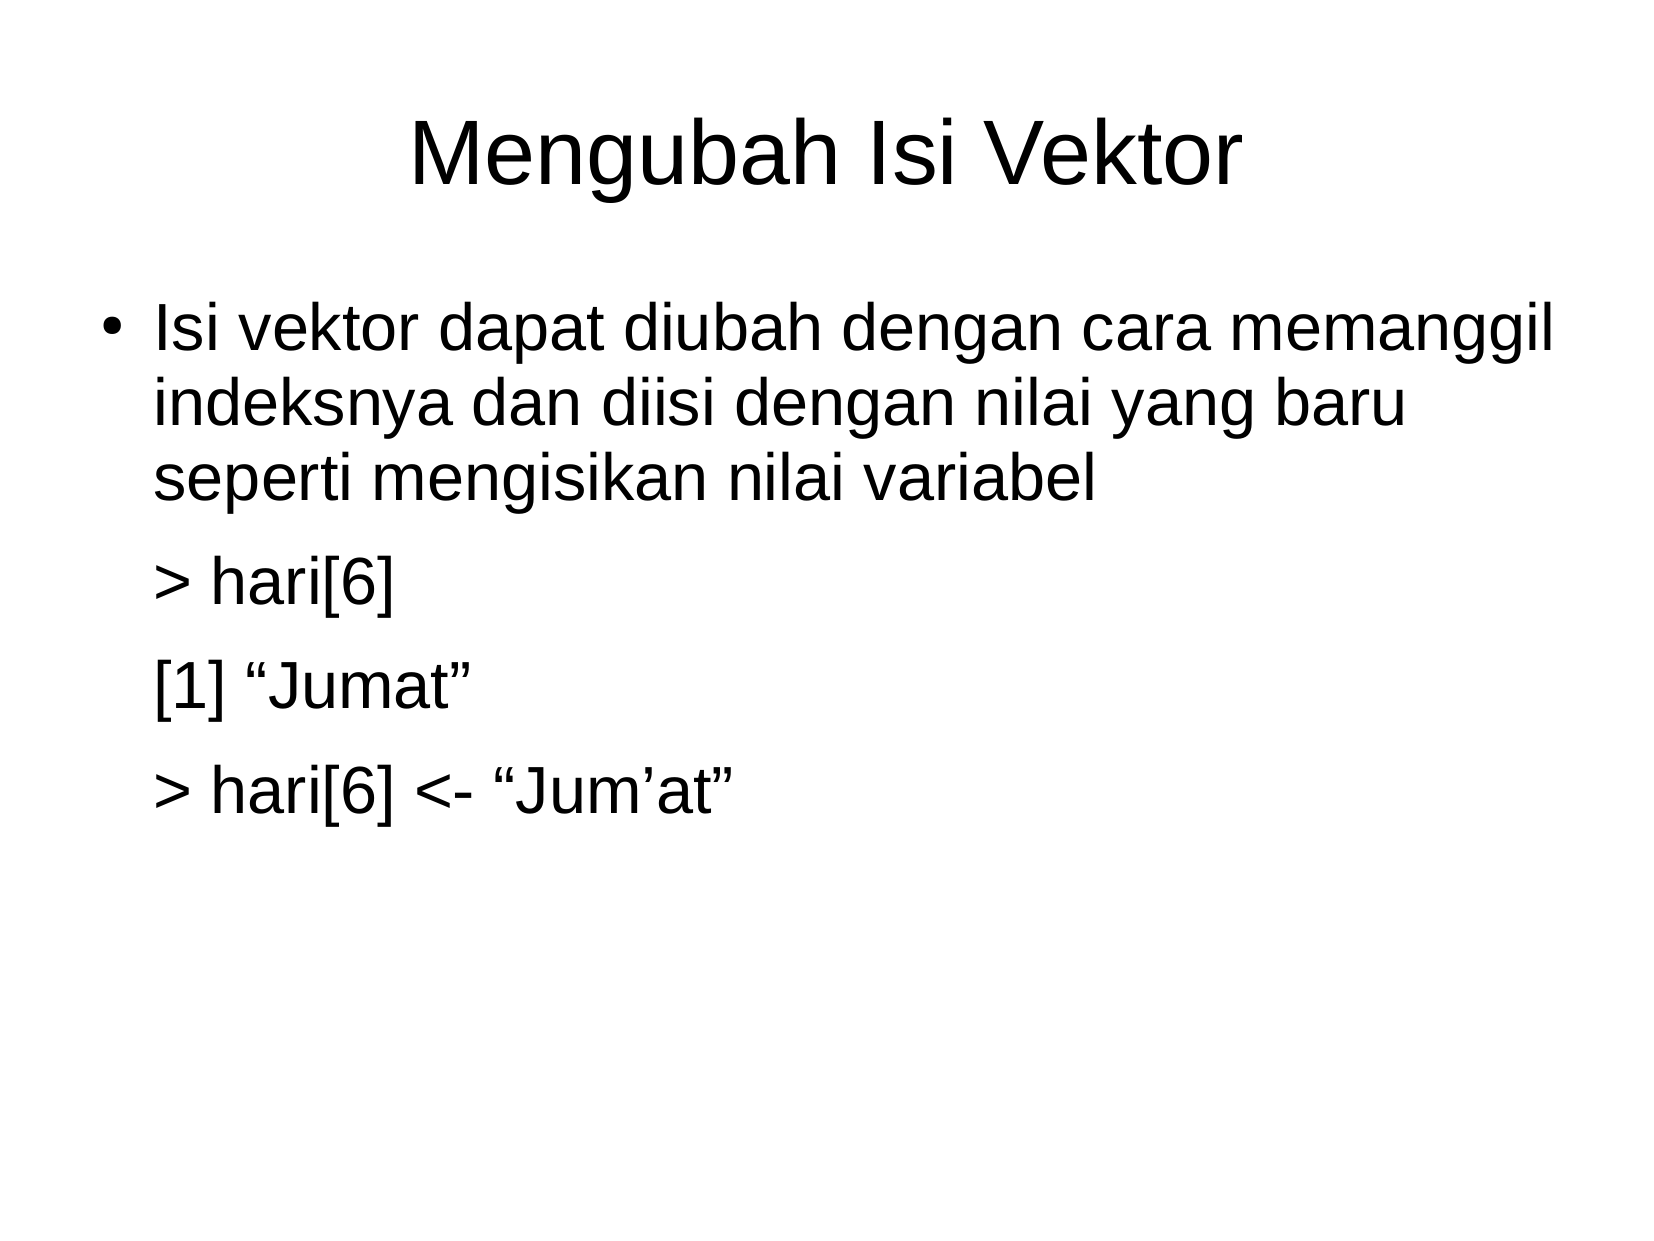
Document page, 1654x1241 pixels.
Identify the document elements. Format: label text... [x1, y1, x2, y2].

title Mengubah Isi Vektor [82, 49, 1571, 257]
list Isi vektor dapat diubah dengan cara memanggil indeksnya dan diisi dengan nilai yang baru seperti mengisikan nilai variabel > hari[6] [1] “Jumat” > hari[6] <- “Jum’at” [82, 290, 1571, 1010]
